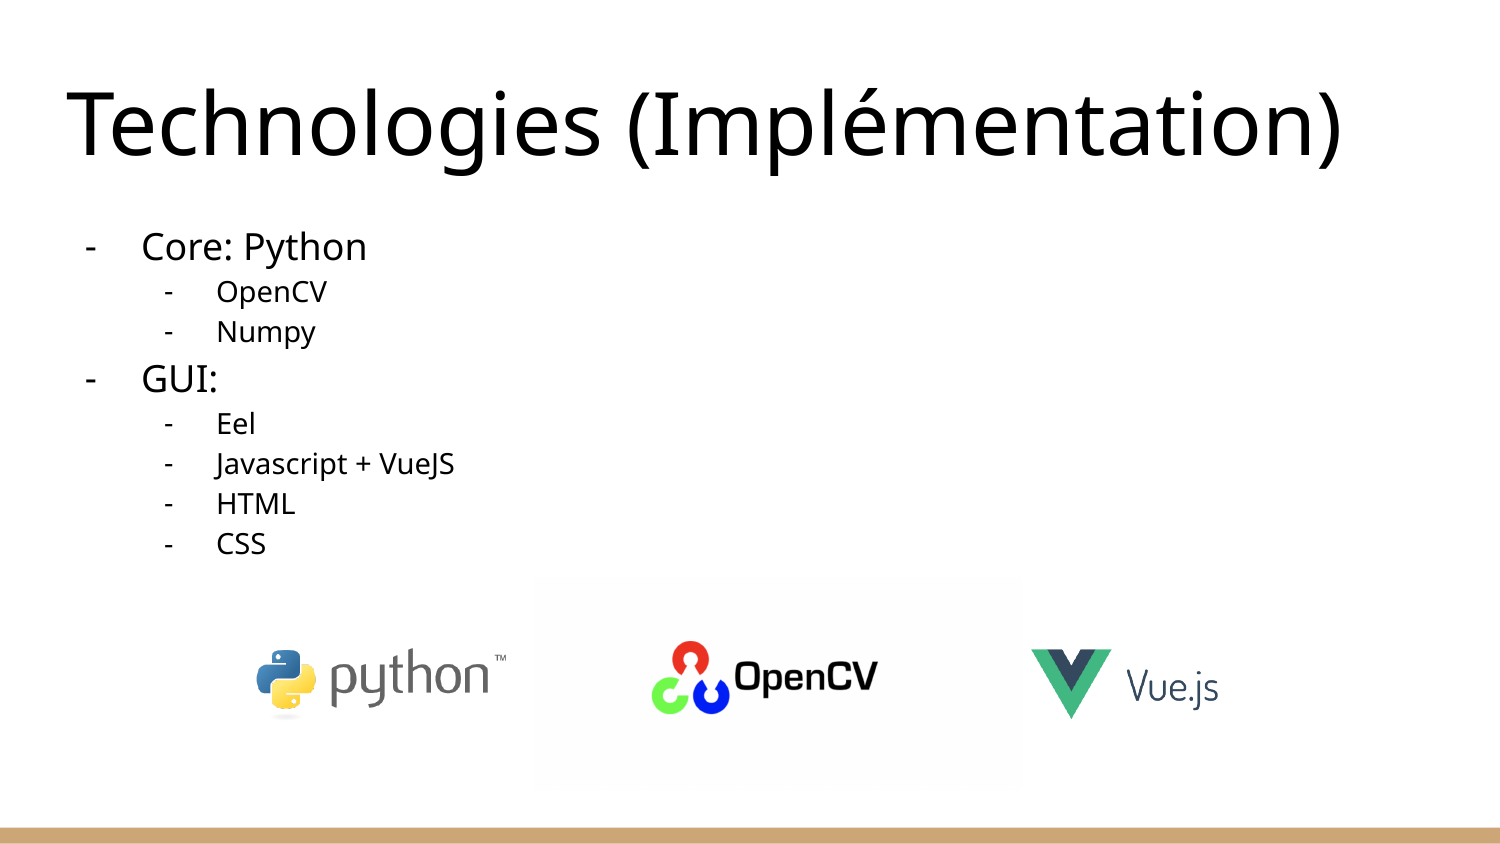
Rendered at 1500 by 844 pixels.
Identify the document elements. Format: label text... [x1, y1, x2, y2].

picture [253, 556, 509, 812]
title Technologies (Implémentation) [51, 51, 1449, 189]
list Core: Python OpenCV Numpy GUI: Eel Javascript + VueJS HTML CSS [51, 200, 1449, 752]
picture [534, 564, 1245, 804]
